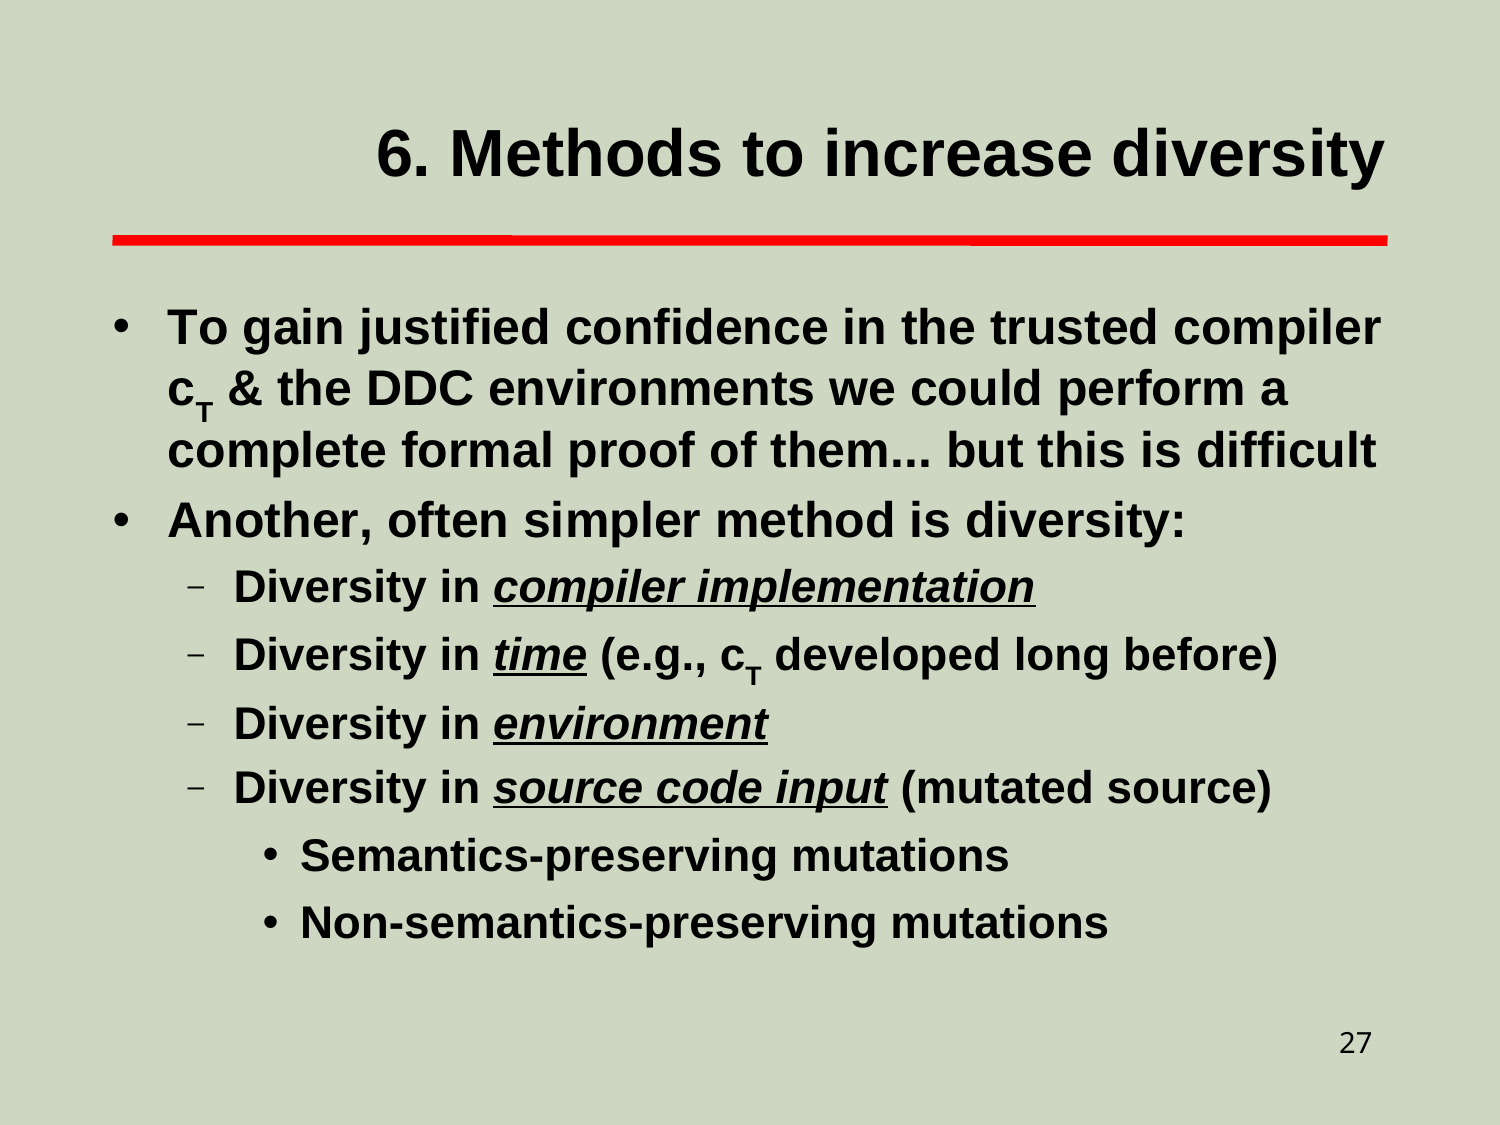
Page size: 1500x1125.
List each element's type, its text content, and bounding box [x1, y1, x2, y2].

title 6. Methods to increase diversity [124, 93, 1387, 216]
list To gain justified confidence in the trusted compiler cT & the DDC environments we could perform a complete formal proof of them... but this is difficult Another, often simpler method is diversity: Diversity in compiler implementation Diversity in time (e.g., cT developed long before) Diversity in environment Diversity in source code input (mutated source) Semantics-preserving mutations Non-semantics-preserving mutations [112, 299, 1387, 1099]
